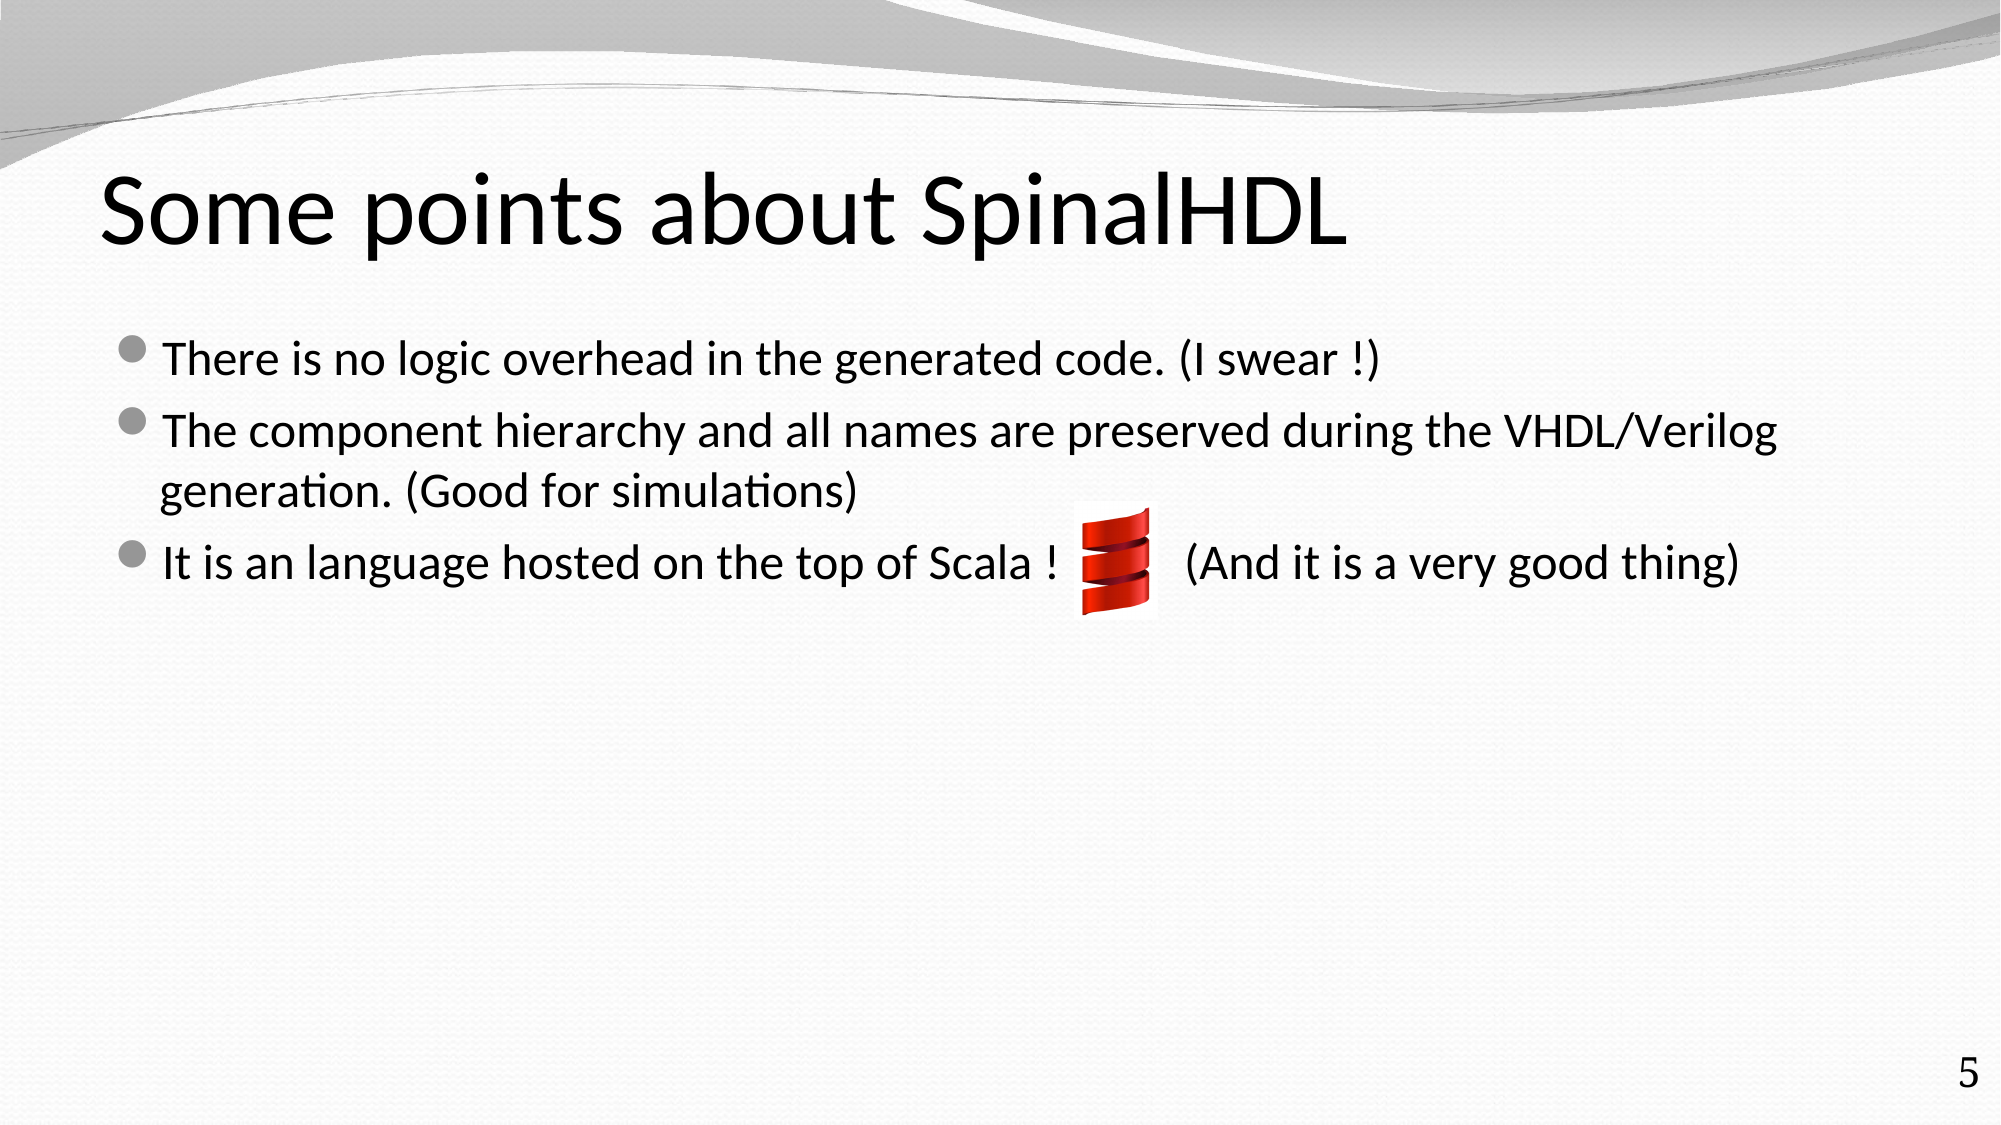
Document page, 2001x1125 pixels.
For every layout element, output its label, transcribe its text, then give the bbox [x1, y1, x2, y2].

text_box <numéro> [1813, 1042, 1981, 1103]
title Some points about SpinalHDL [99, 77, 1901, 266]
list There is no logic overhead in the generated code. (I swear !) The component hierarchy and all names are preserved during the VHDL/Verilog generation. (Good for simulations) It is an language hosted on the top of Scala ! (And it is a very good thing) [99, 317, 1901, 953]
picture [0, 0, 2001, 1125]
